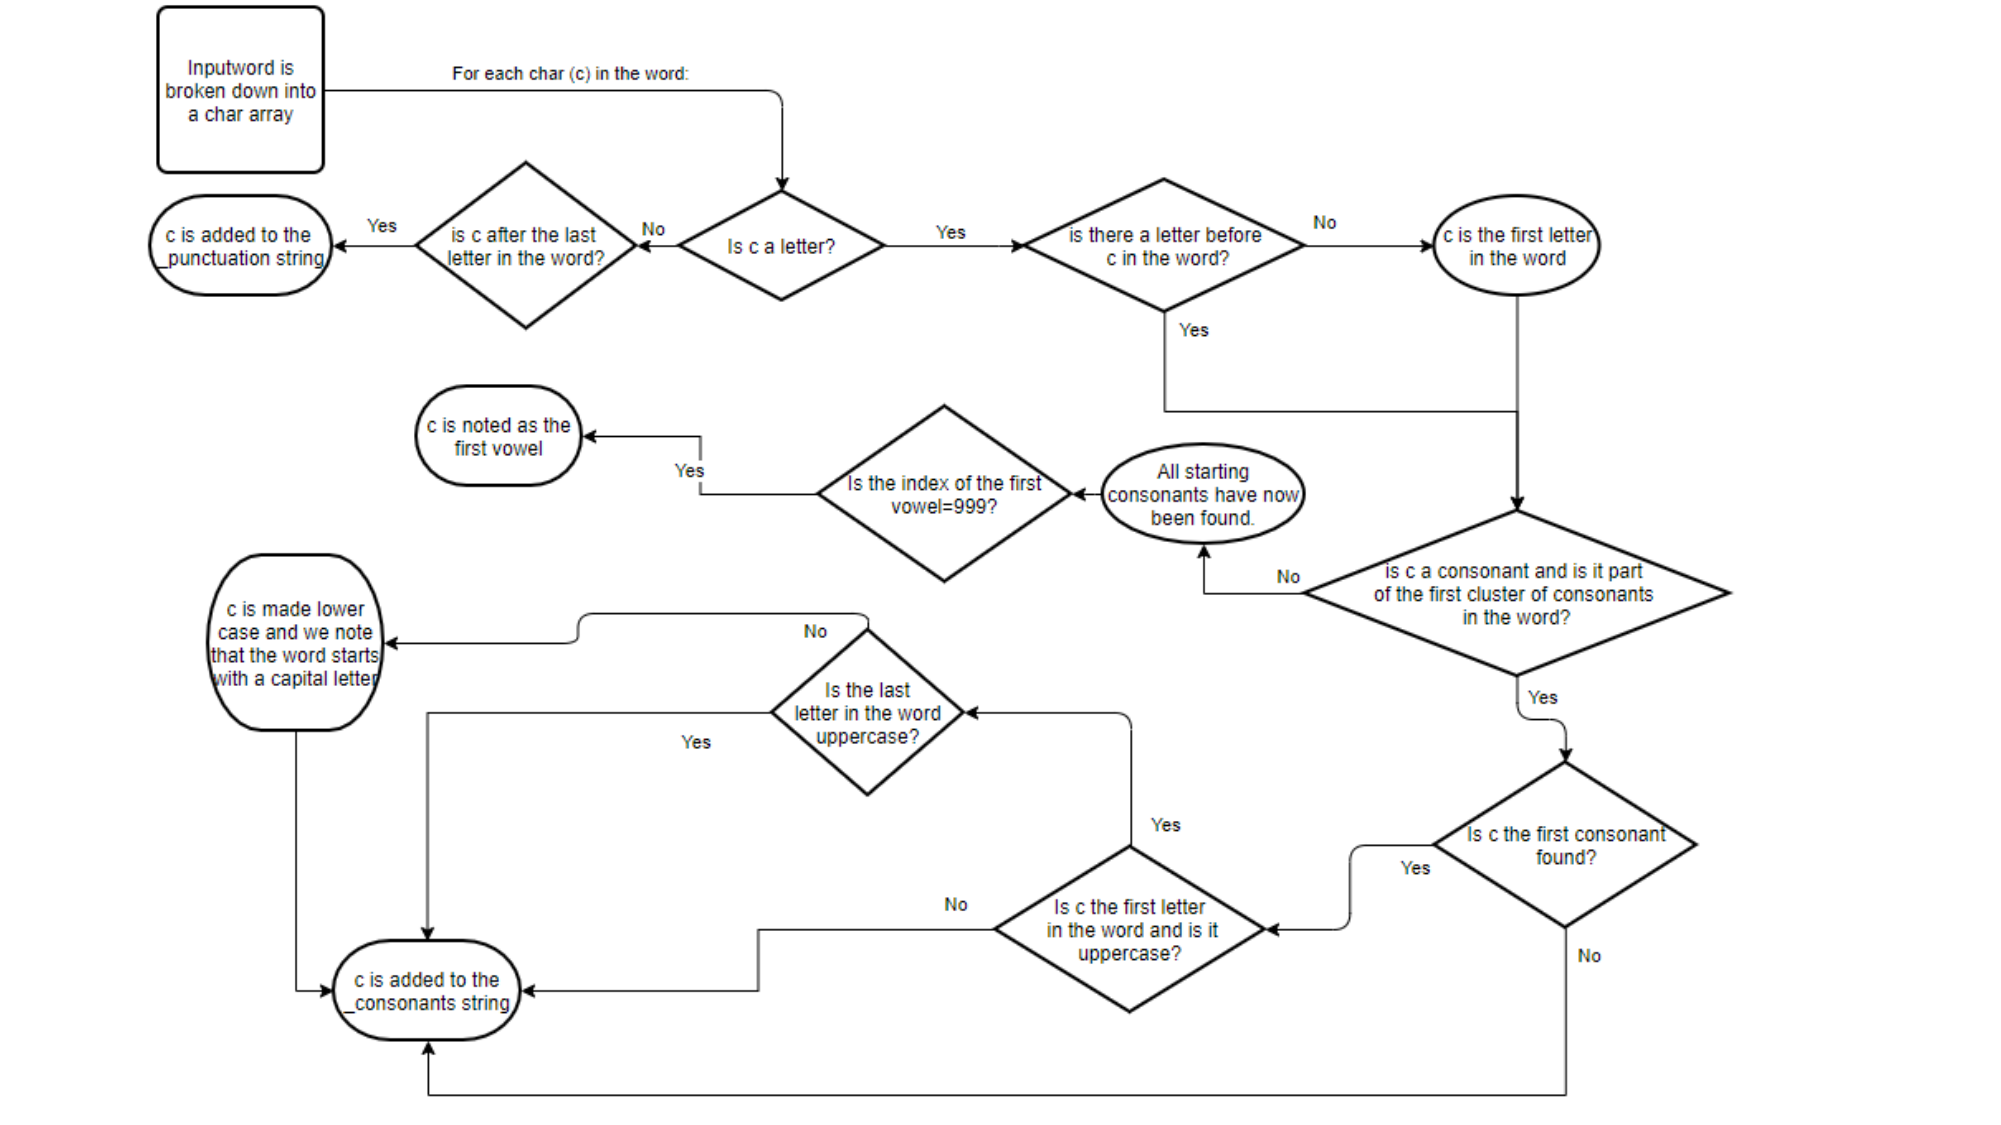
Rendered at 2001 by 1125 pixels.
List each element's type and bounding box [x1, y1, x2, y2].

picture [112, 0, 1741, 1125]
